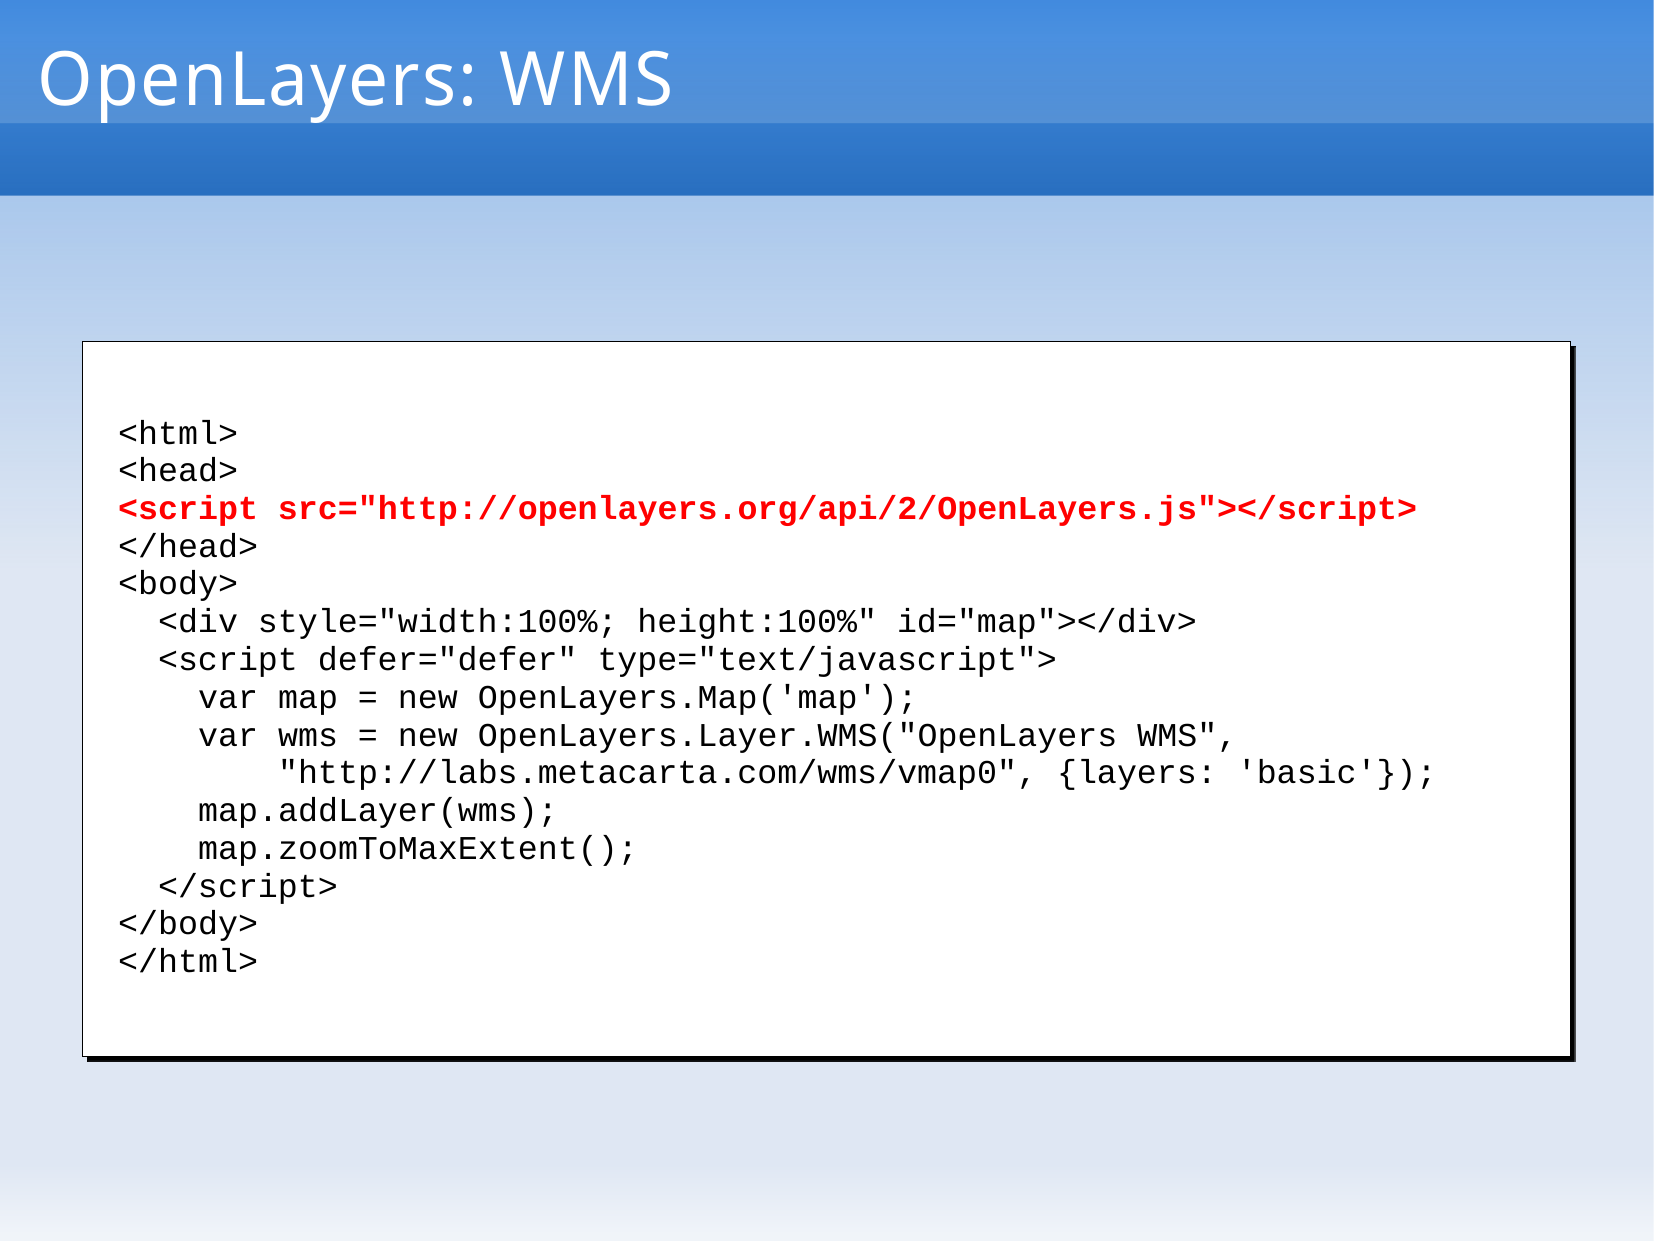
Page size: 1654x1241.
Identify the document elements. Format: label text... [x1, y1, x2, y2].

subtitle <html> <head> <script src="http://openlayers.org/api/2/OpenLayers.js"></script> </head> <body> <div style="width:100%; height:100%" id="map"></div> <script defer="defer" type="text/javascript"> var map = new OpenLayers.Map('map'); var wms = new OpenLayers.Layer.WMS("OpenLayers WMS", "http://labs.metacarta.com/wms/vmap0", {layers: 'basic'}); map.addLayer(wms); map.zoomToMaxExtent(); </script> </body> </html> [82, 341, 1571, 1057]
title OpenLayers: WMS [37, 2, 1463, 151]
picture [0, 0, 1654, 1241]
